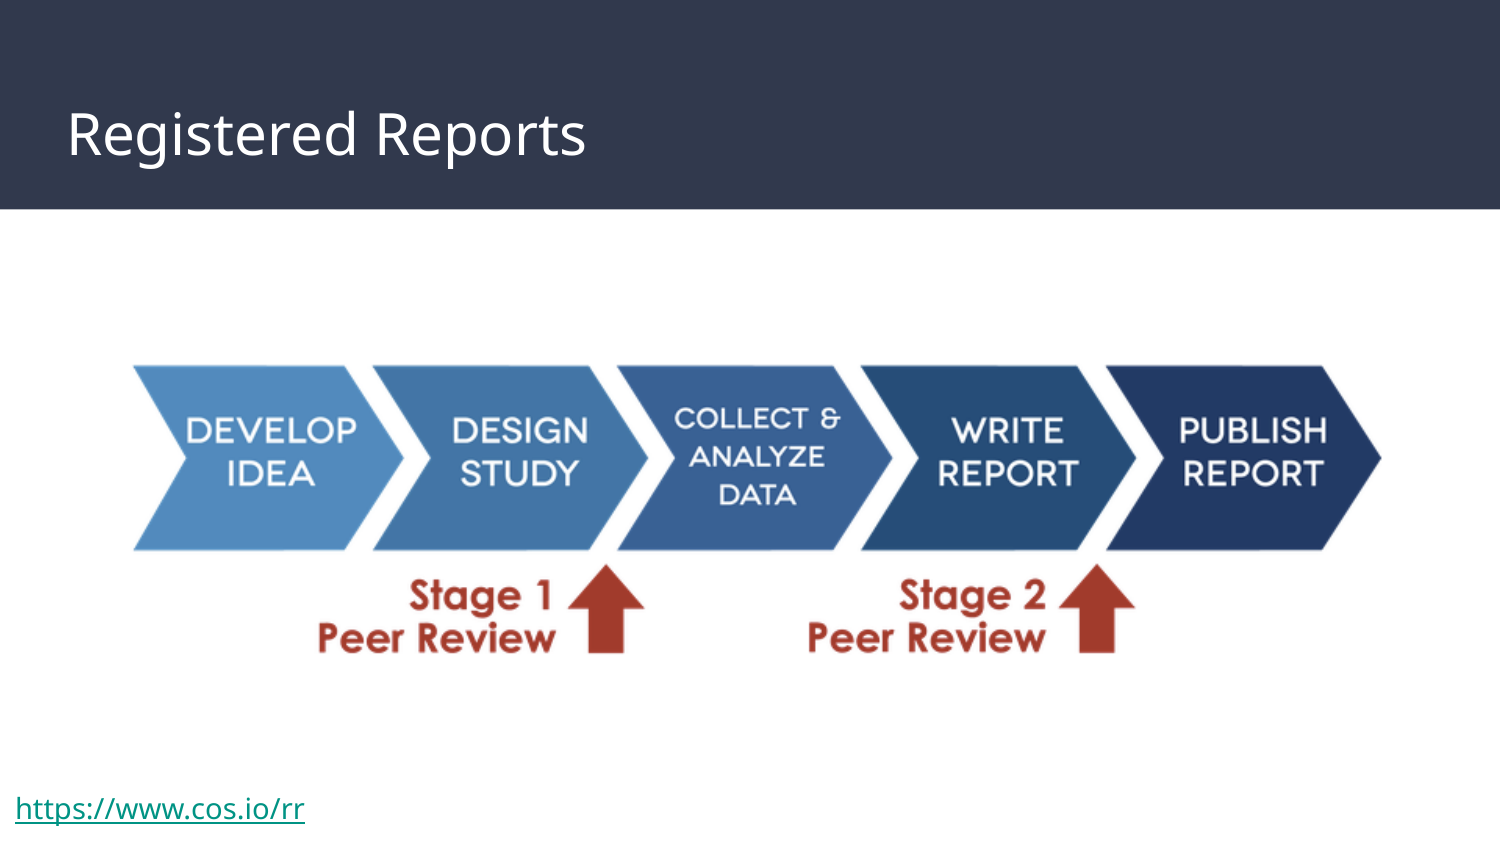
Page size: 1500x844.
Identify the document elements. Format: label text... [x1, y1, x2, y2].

title Registered Reports [51, 82, 1449, 185]
picture [84, 337, 1416, 680]
text_box https://www.cos.io/rr [0, 775, 626, 844]
